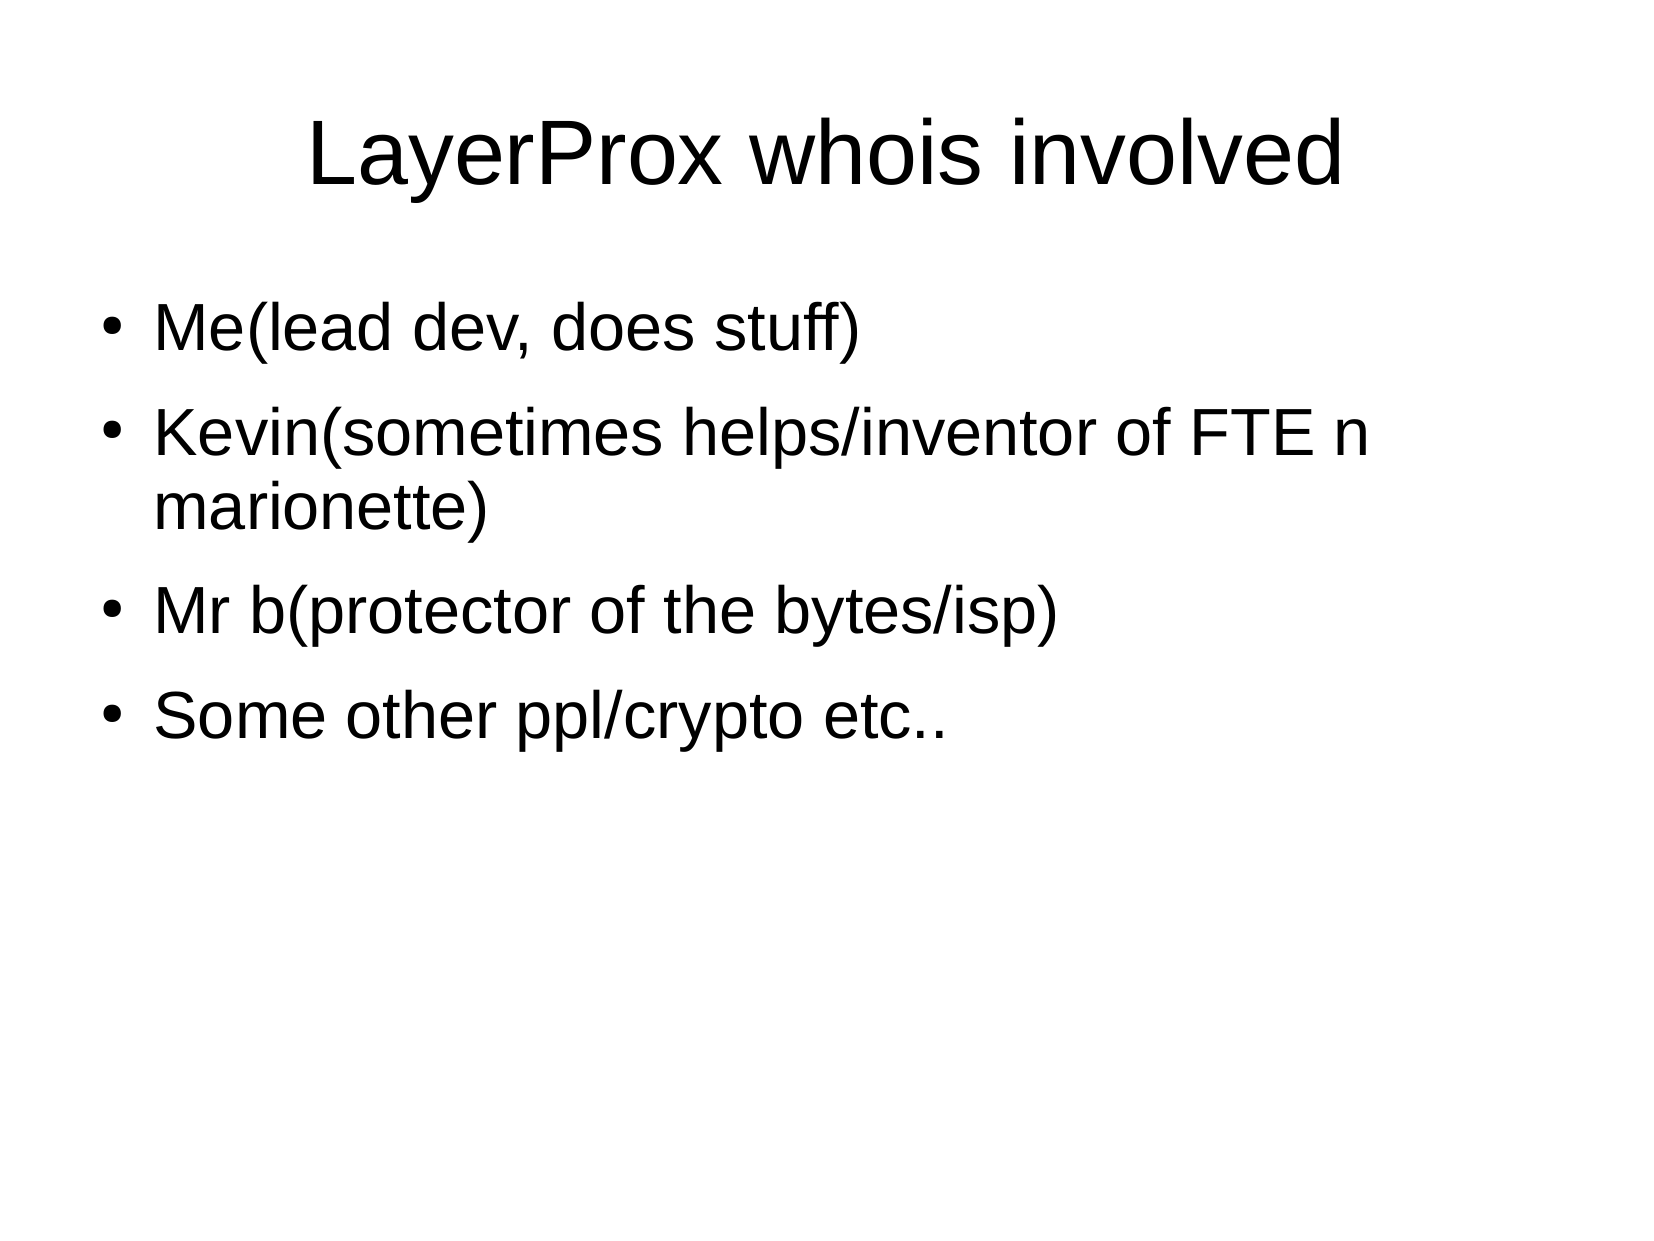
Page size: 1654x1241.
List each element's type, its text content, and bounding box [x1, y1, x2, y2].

list Me(lead dev, does stuff) Kevin(sometimes helps/inventor of FTE n marionette) Mr b(protector of the bytes/isp) Some other ppl/crypto etc.. [82, 290, 1571, 1010]
title LayerProx whois involved [82, 49, 1571, 257]
